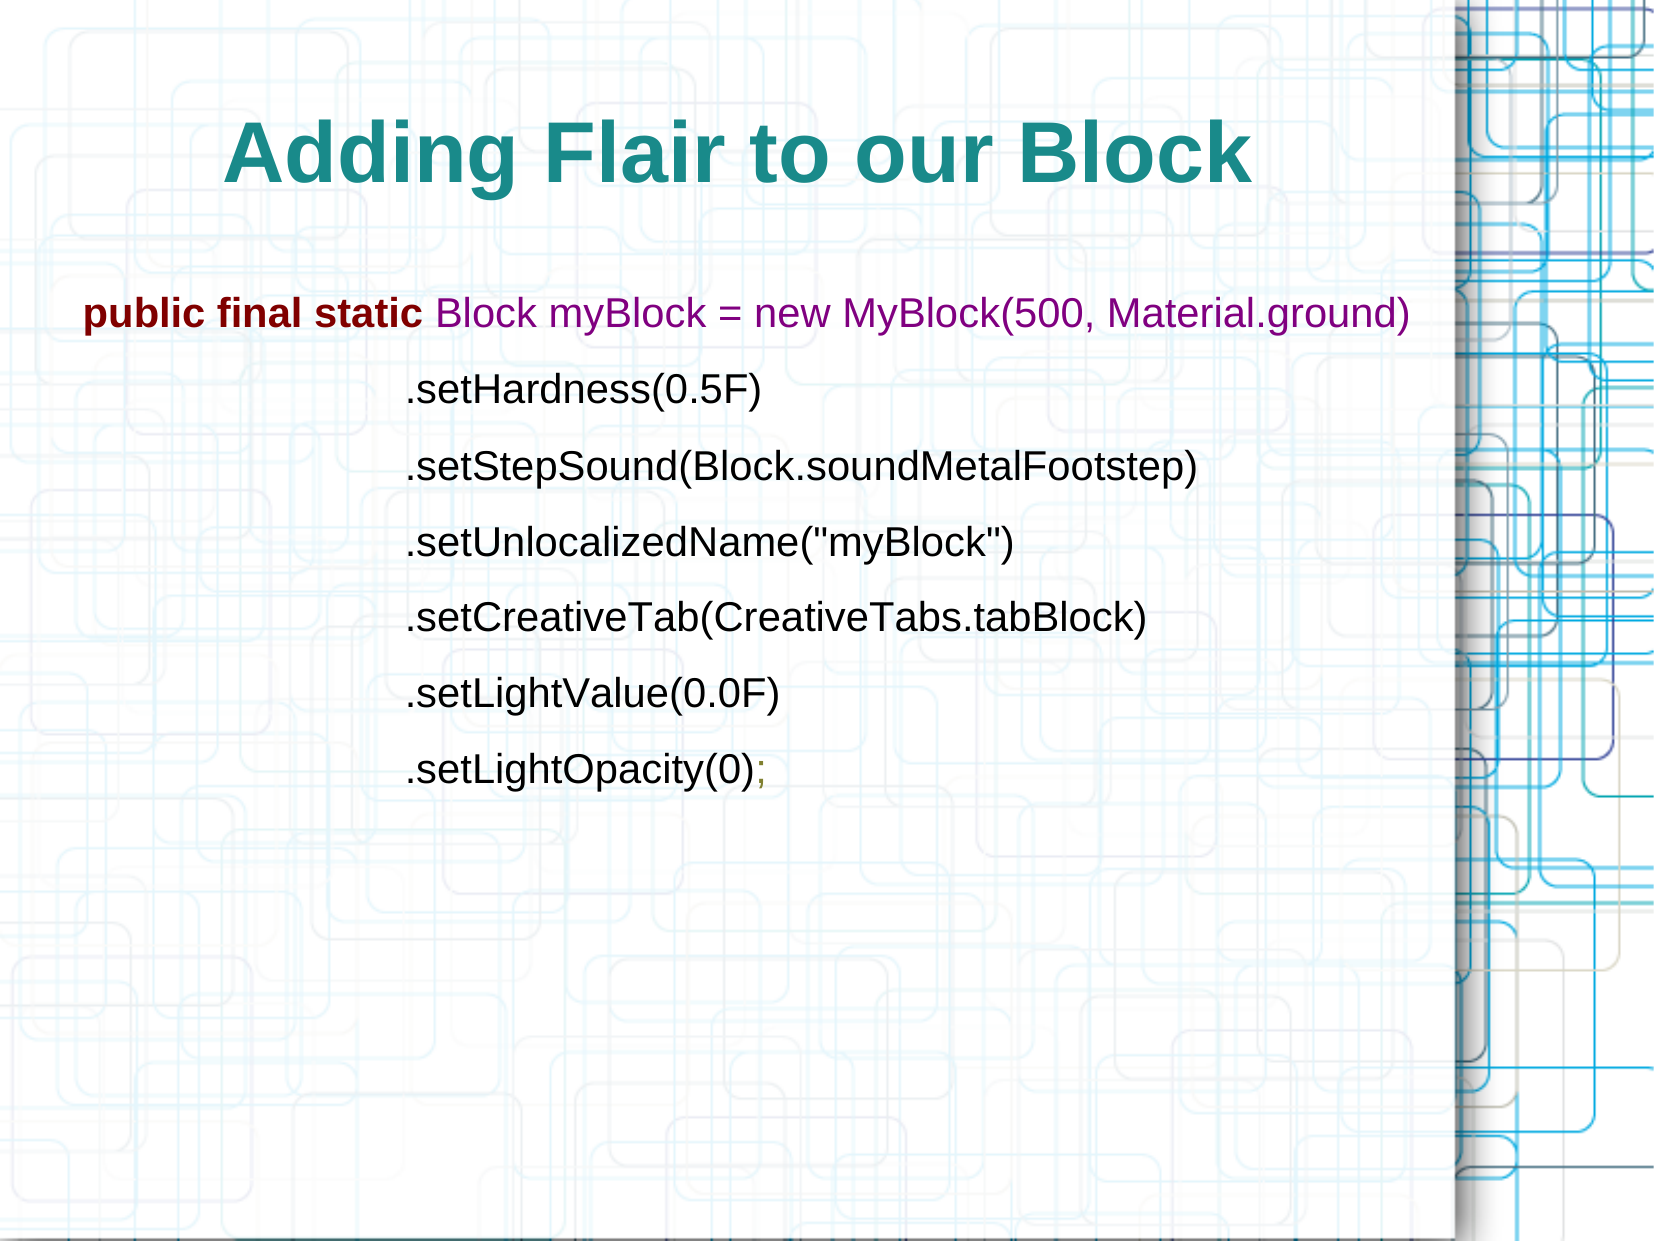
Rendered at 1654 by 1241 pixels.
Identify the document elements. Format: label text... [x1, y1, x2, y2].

picture [0, 0, 1654, 1241]
list public final static Block myBlock = new MyBlock(500, Material.ground) .setHardness(0.5F) .setStepSound(Block.soundMetalFootstep) .setUnlocalizedName("myBlock") .setCreativeTab(CreativeTabs.tabBlock) .setLightValue(0.0F) .setLightOpacity(0); [82, 290, 1418, 1010]
title Adding Flair to our Block [59, 49, 1418, 257]
